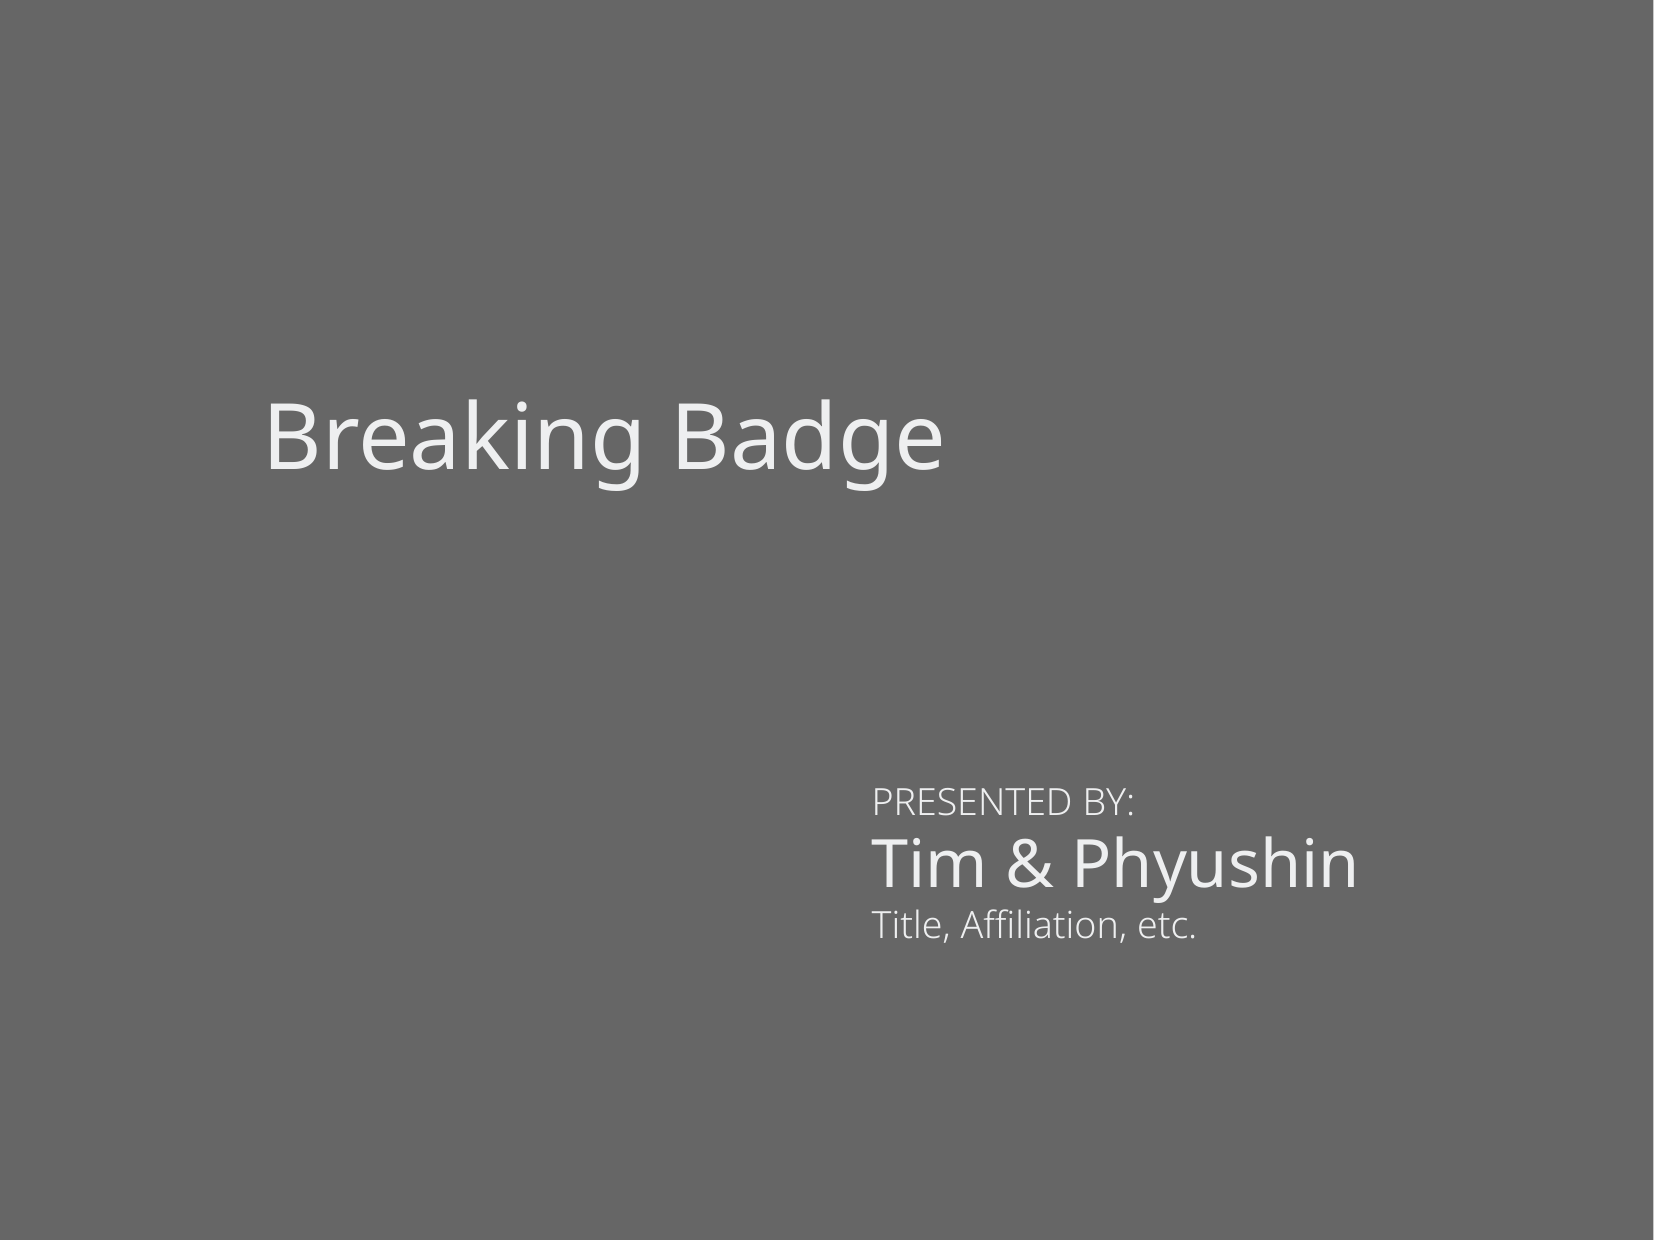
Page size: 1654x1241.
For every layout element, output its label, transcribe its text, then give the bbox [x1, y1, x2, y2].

text_box Tim & Phyushin [856, 827, 1608, 902]
text_box Title, Affiliation, etc. [856, 891, 1607, 1007]
text_box PRESENTED BY: [856, 768, 1613, 827]
title Breaking Badge [262, 375, 1613, 494]
